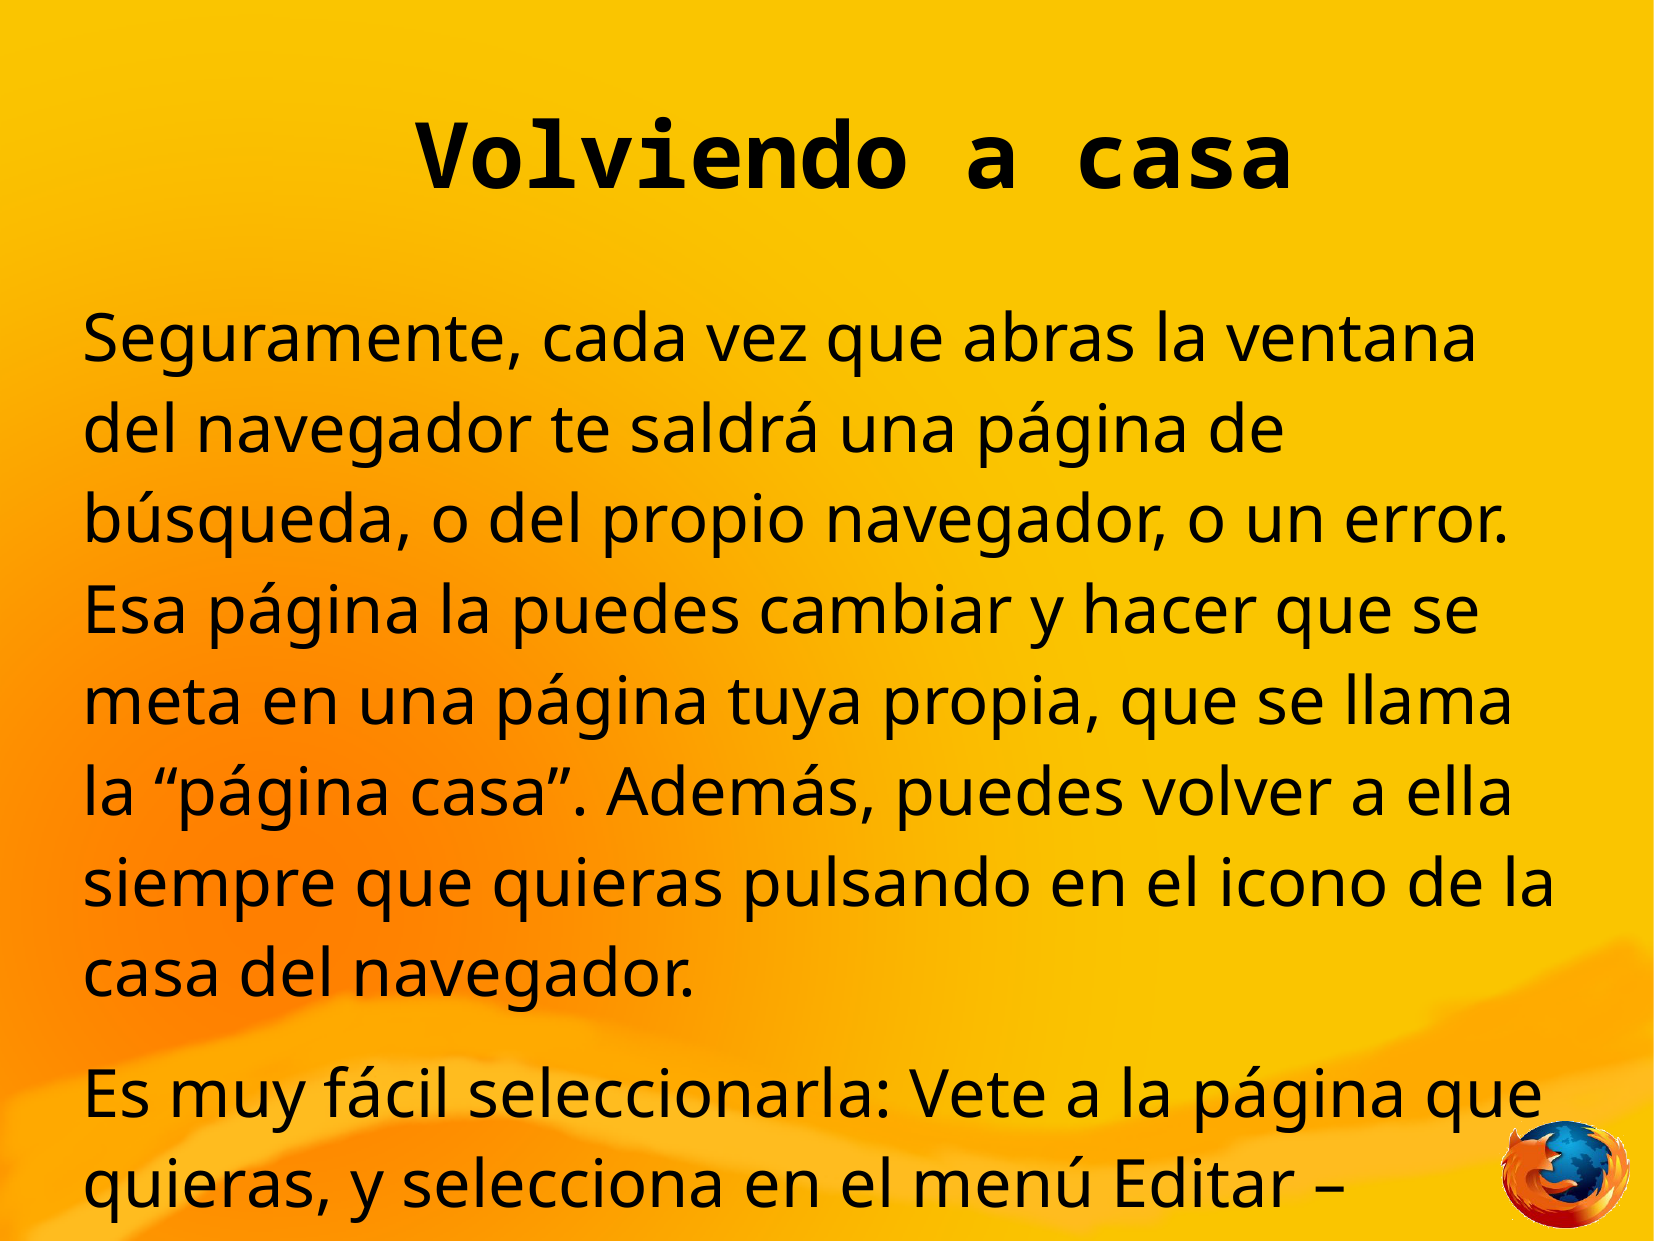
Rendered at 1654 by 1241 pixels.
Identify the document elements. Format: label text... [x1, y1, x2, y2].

title Volviendo a casa [82, 49, 1571, 257]
list Seguramente, cada vez que abras la ventana del navegador te saldrá una página de búsqueda, o del propio navegador, o un error. Esa página la puedes cambiar y hacer que se meta en una página tuya propia, que se llama la “página casa”. Además, puedes volver a ella siempre que quieras pulsando en el icono de la casa del navegador. Es muy fácil seleccionarla: Vete a la página que quieras, y selecciona en el menú Editar – Preferencias – Principal y dale al botón “Usar página actual”. [82, 290, 1571, 1010]
picture [0, 0, 1654, 1241]
